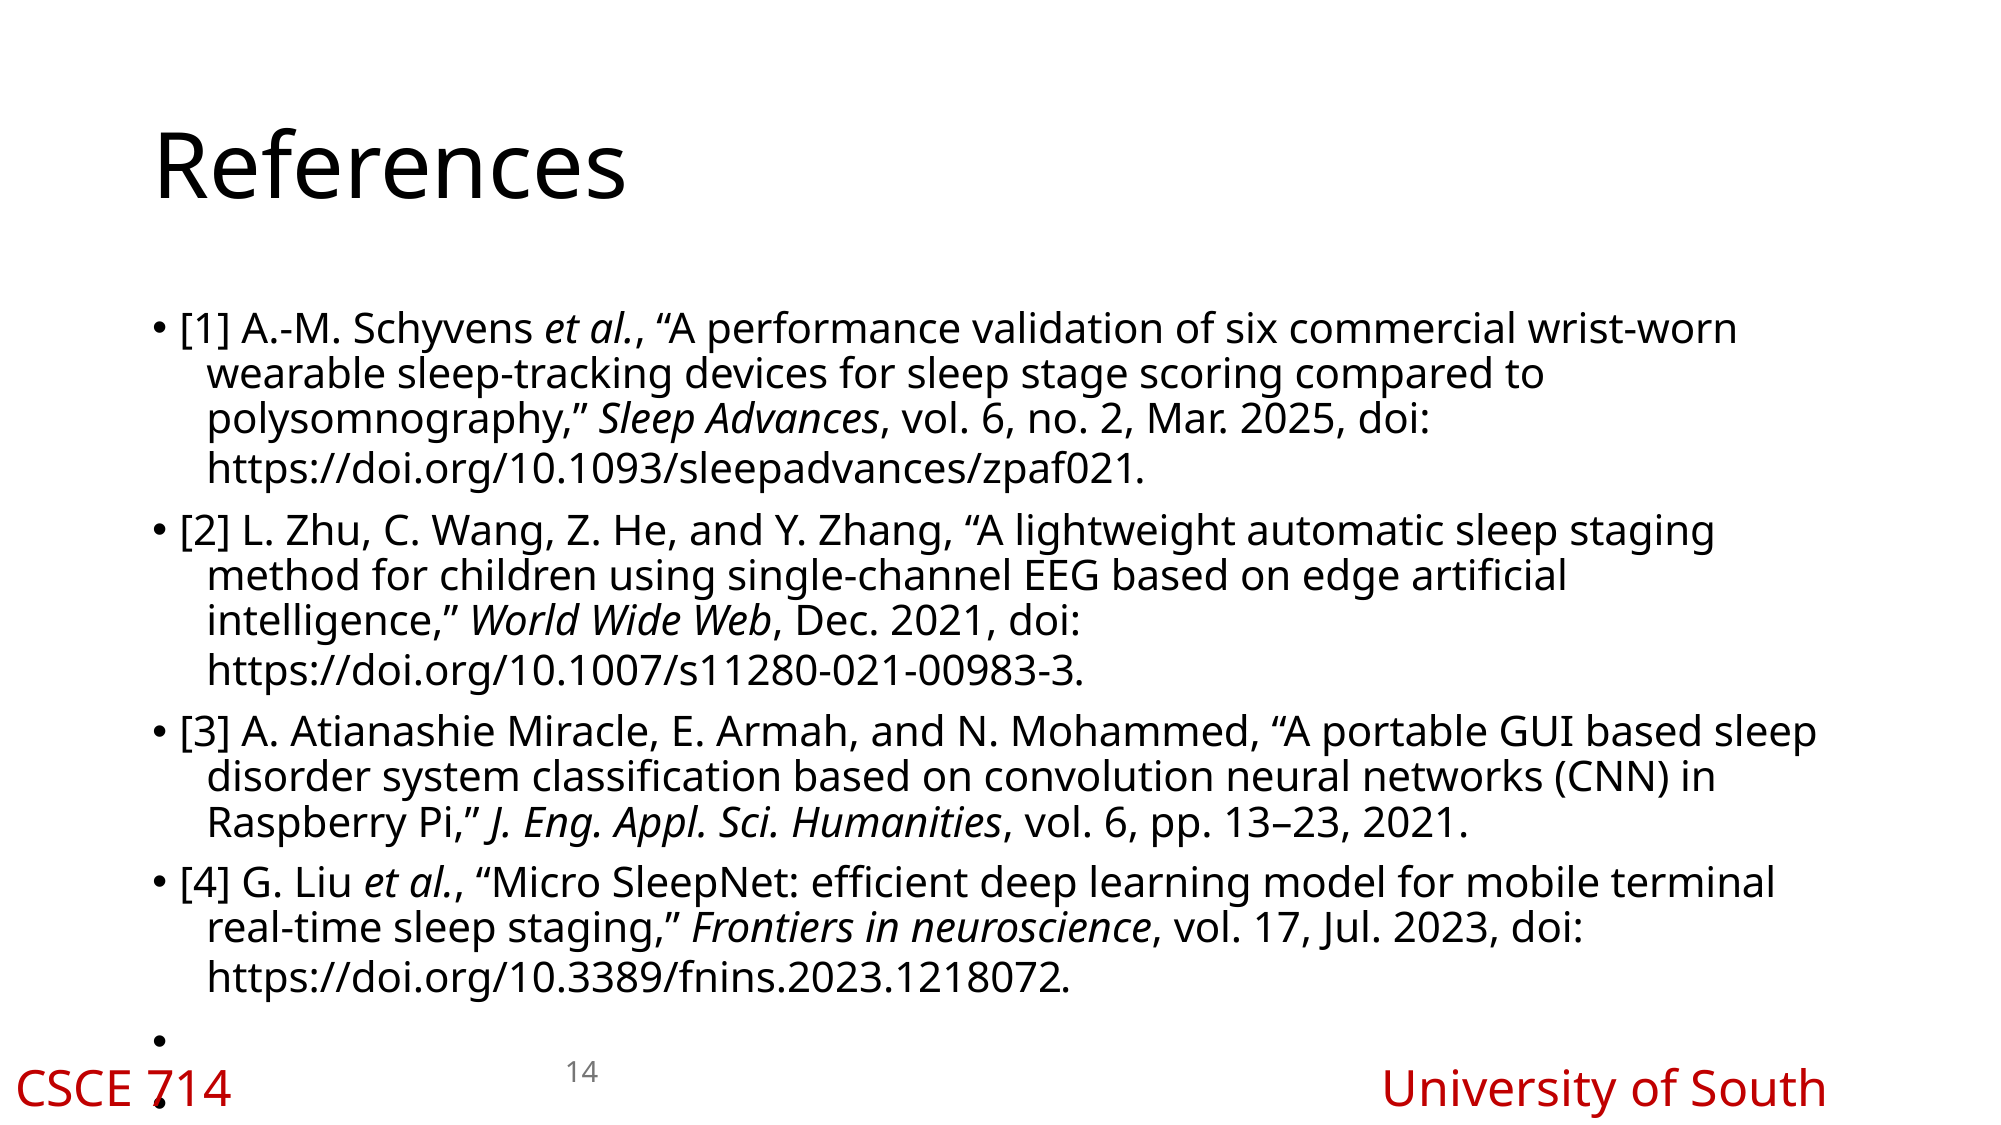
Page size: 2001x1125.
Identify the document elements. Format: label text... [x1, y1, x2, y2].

list [1] A.-M. Schyvens et al., “A performance validation of six commercial wrist-worn wearable sleep-tracking devices for sleep stage scoring compared to polysomnography,” Sleep Advances, vol. 6, no. 2, Mar. 2025, doi: https://doi.org/10.1093/sleepadvances/zpaf021. ‌[2] L. Zhu, C. Wang, Z. He, and Y. Zhang, “A lightweight automatic sleep staging method for children using single-channel EEG based on edge artificial intelligence,” World Wide Web, Dec. 2021, doi: https://doi.org/10.1007/s11280-021-00983-3. ‌[3] A. Atianashie Miracle, E. Armah, and N. Mohammed, “A portable GUI based sleep disorder system classification based on convolution neural networks (CNN) in Raspberry Pi,” J. Eng. Appl. Sci. Humanities, vol. 6, pp. 13–23, 2021. [4] G. Liu et al., “Micro SleepNet: efficient deep learning model for mobile terminal real-time sleep staging,” Frontiers in neuroscience, vol. 17, Jul. 2023, doi: https://doi.org/10.3389/fnins.2023.1218072. [137, 299, 1863, 1014]
text_box CSCE 714 [0, 1049, 249, 1125]
slide_number 14 [549, 1042, 1000, 1103]
title References [137, 59, 1863, 278]
text_box University of South Carolina [1366, 1049, 2000, 1125]
